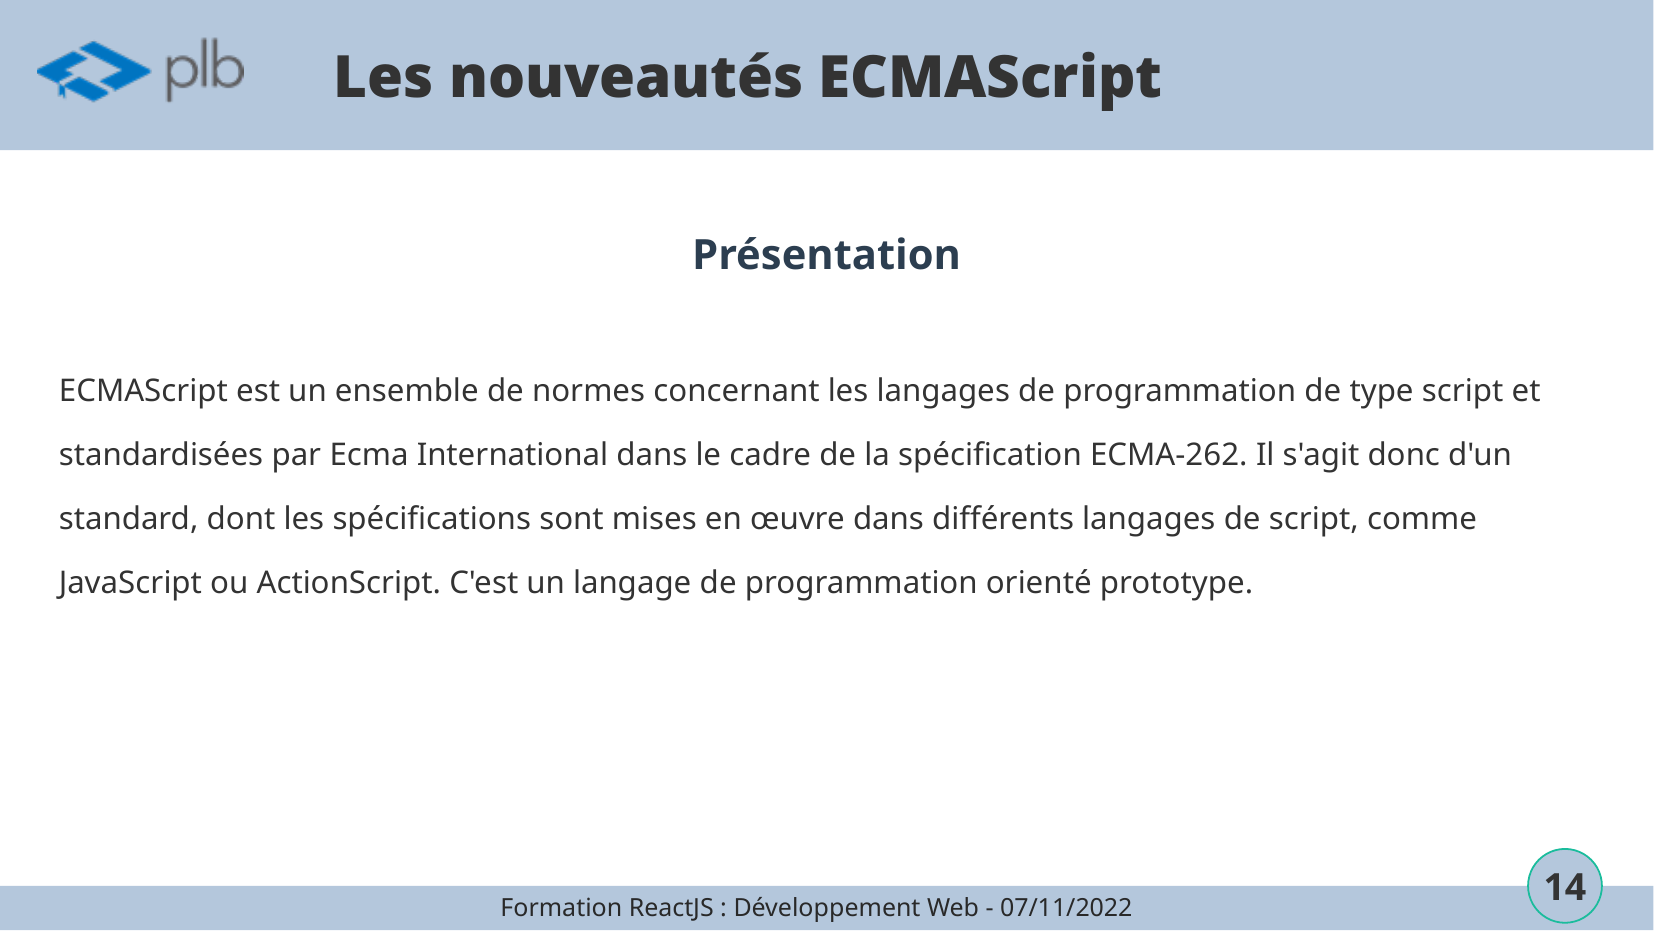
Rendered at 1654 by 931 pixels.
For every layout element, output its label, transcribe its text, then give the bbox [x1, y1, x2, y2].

subtitle Présentation ECMAScript est un ensemble de normes concernant les langages de programmation de type script et standardisées par Ecma International dans le cadre de la spécification ECMA-262. Il s'agit donc d'un standard, dont les spécifications sont mises en œuvre dans différents langages de script, comme JavaScript ou ActionScript. C'est un langage de programmation orienté prototype. [59, 225, 1595, 826]
title Les nouveautés ECMAScript [333, 0, 1613, 151]
picture [37, 33, 244, 113]
text_box Formation ReactJS : Développement Web - 07/11/2022 [461, 888, 1173, 926]
